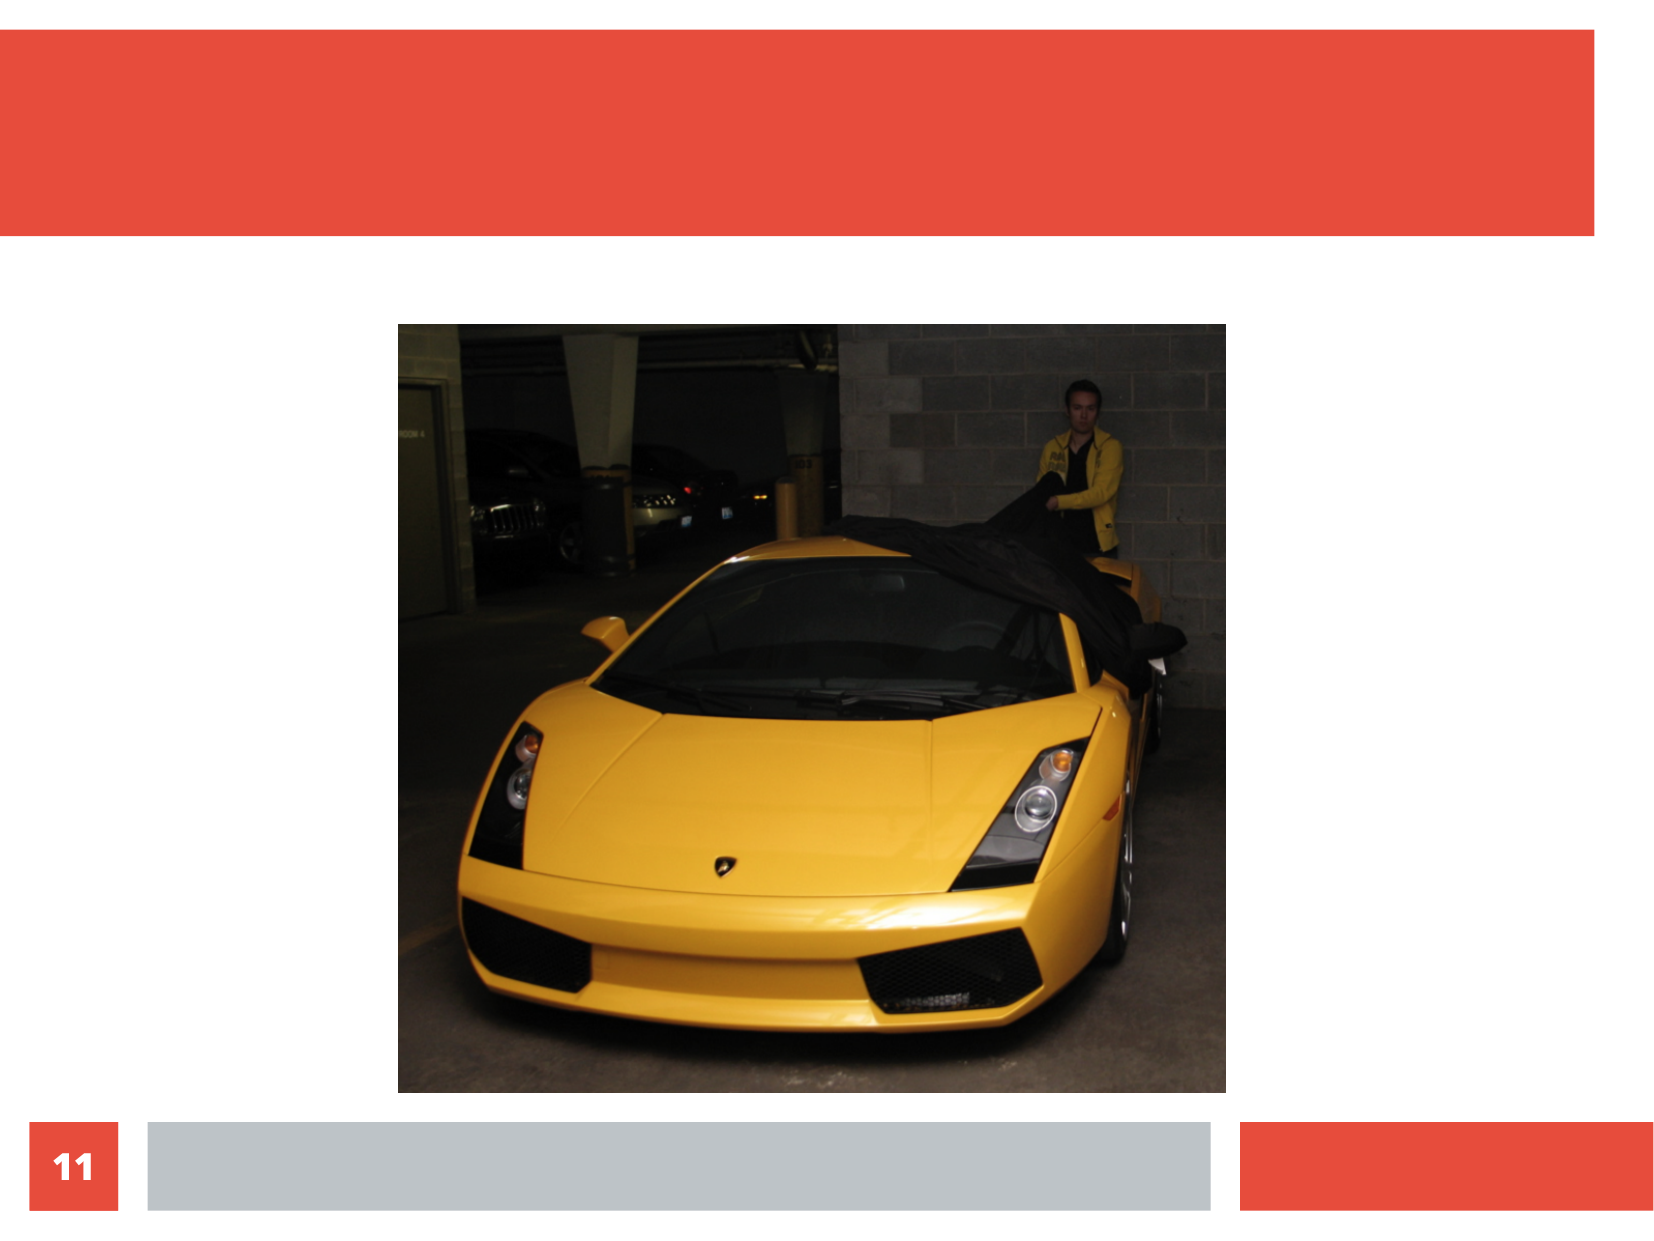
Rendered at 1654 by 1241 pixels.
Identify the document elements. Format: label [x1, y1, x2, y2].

picture [398, 324, 1226, 1093]
